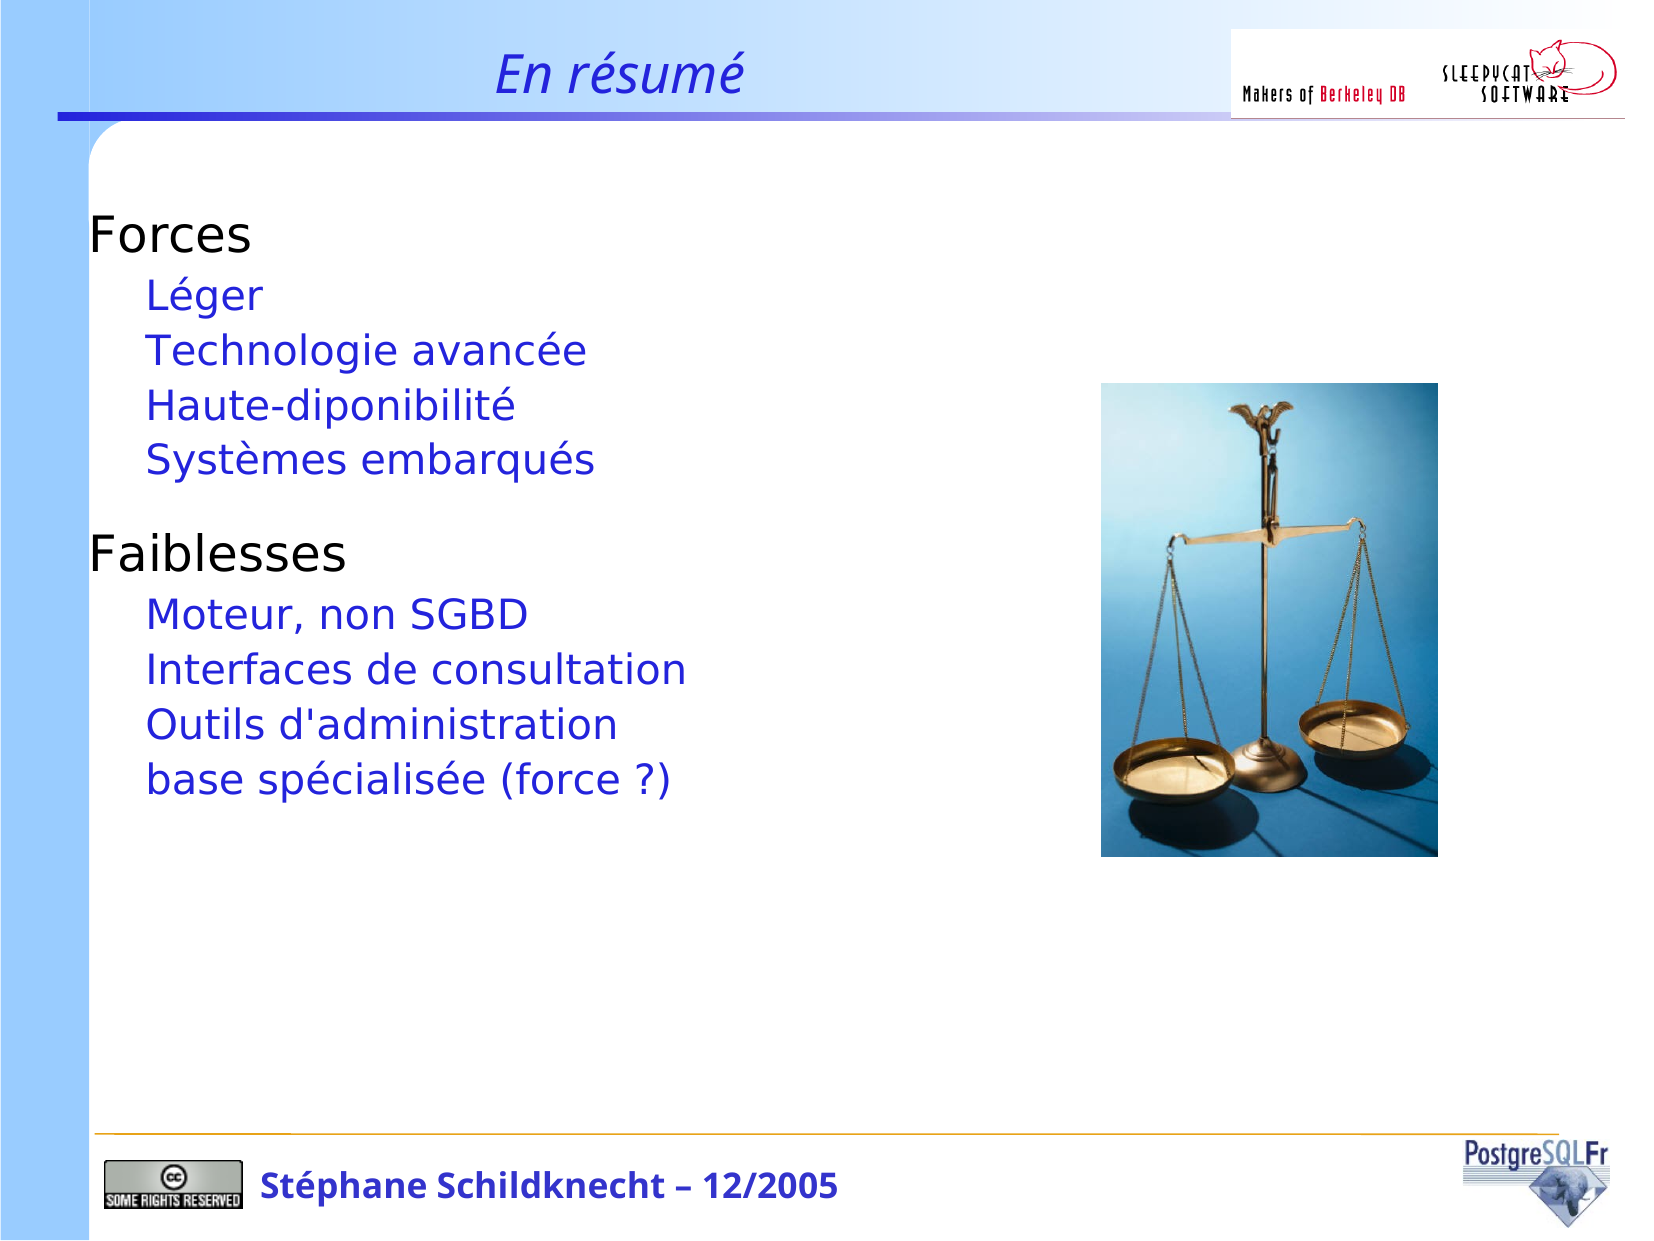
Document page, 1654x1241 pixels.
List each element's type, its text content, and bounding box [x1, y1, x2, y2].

picture [1425, 848, 1438, 857]
picture [1101, 383, 1438, 857]
picture [1231, 29, 1625, 119]
list Forces Léger Technologie avancée Haute-diponibilité Systèmes embarqués Faiblesses Moteur, non SGBD Interfaces de consultation Outils d'administration base spécialisée (force ?) [88, 177, 1547, 1065]
picture [1462, 1139, 1610, 1228]
title En résumé [59, 0, 1182, 148]
picture [104, 1160, 243, 1209]
